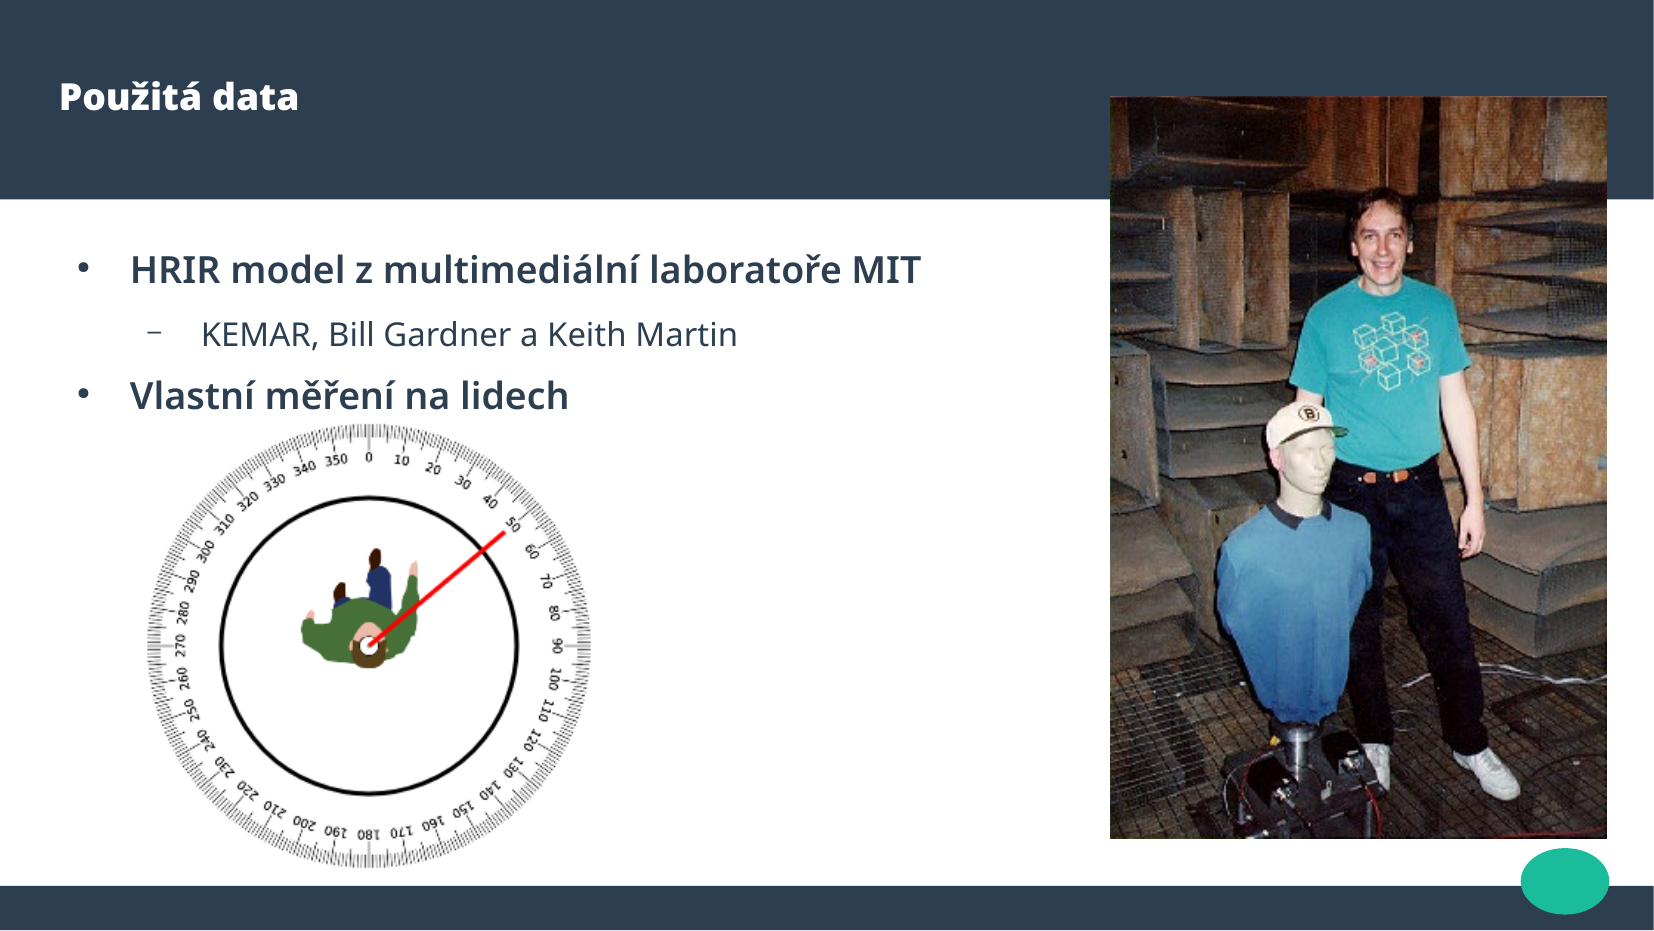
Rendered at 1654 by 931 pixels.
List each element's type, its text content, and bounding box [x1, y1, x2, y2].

picture [1110, 96, 1607, 839]
list HRIR model z multimediální laboratoře MIT KEMAR, Bill Gardner a Keith Martin Vlastní měření na lidech [59, 243, 1595, 864]
picture [118, 413, 619, 874]
title Použitá data [59, 37, 1595, 155]
